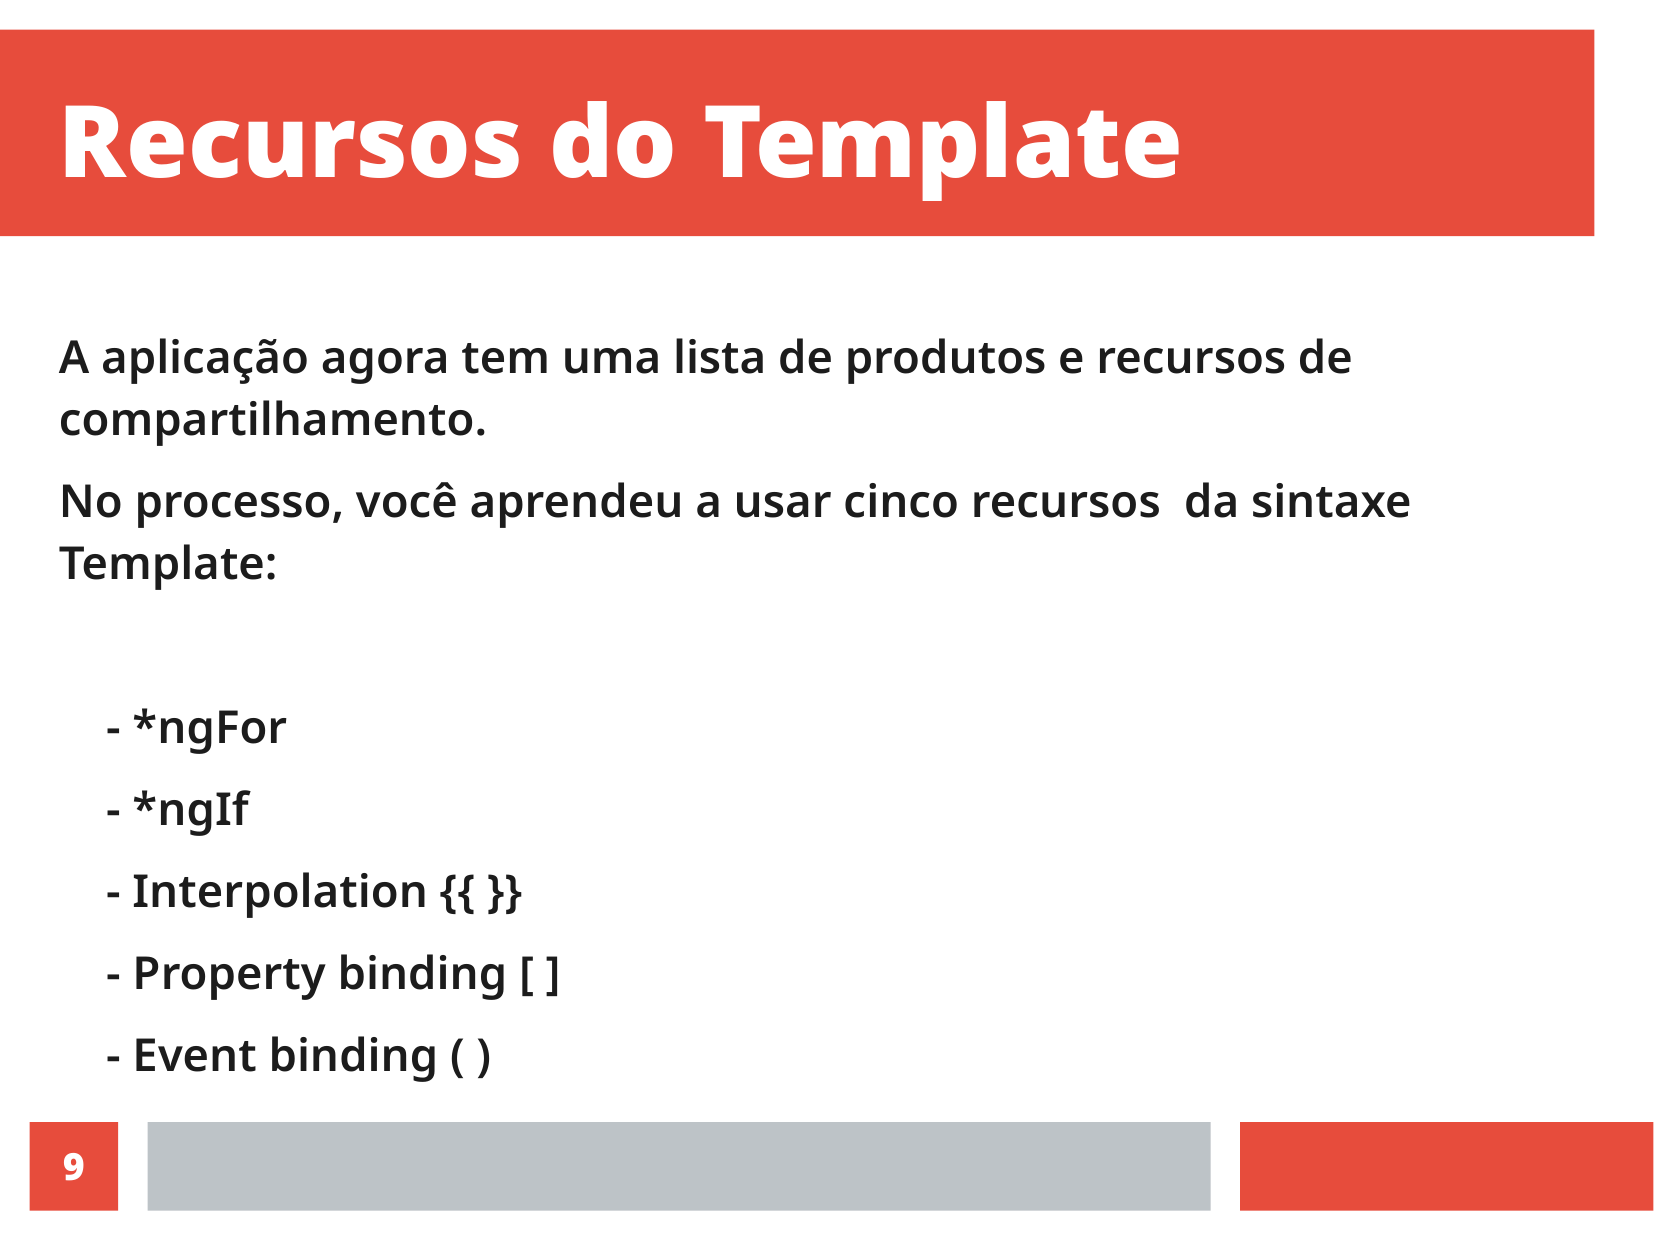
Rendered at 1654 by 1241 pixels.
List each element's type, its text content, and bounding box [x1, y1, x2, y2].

title Recursos do Template [59, 59, 1595, 207]
list A aplicação agora tem uma lista de produtos e recursos de compartilhamento. No processo, você aprendeu a usar cinco recursos da sintaxe Template: - *ngFor - *ngIf - Interpolation {{ }} - Property binding [ ] - Event binding ( ) [59, 324, 1565, 1093]
